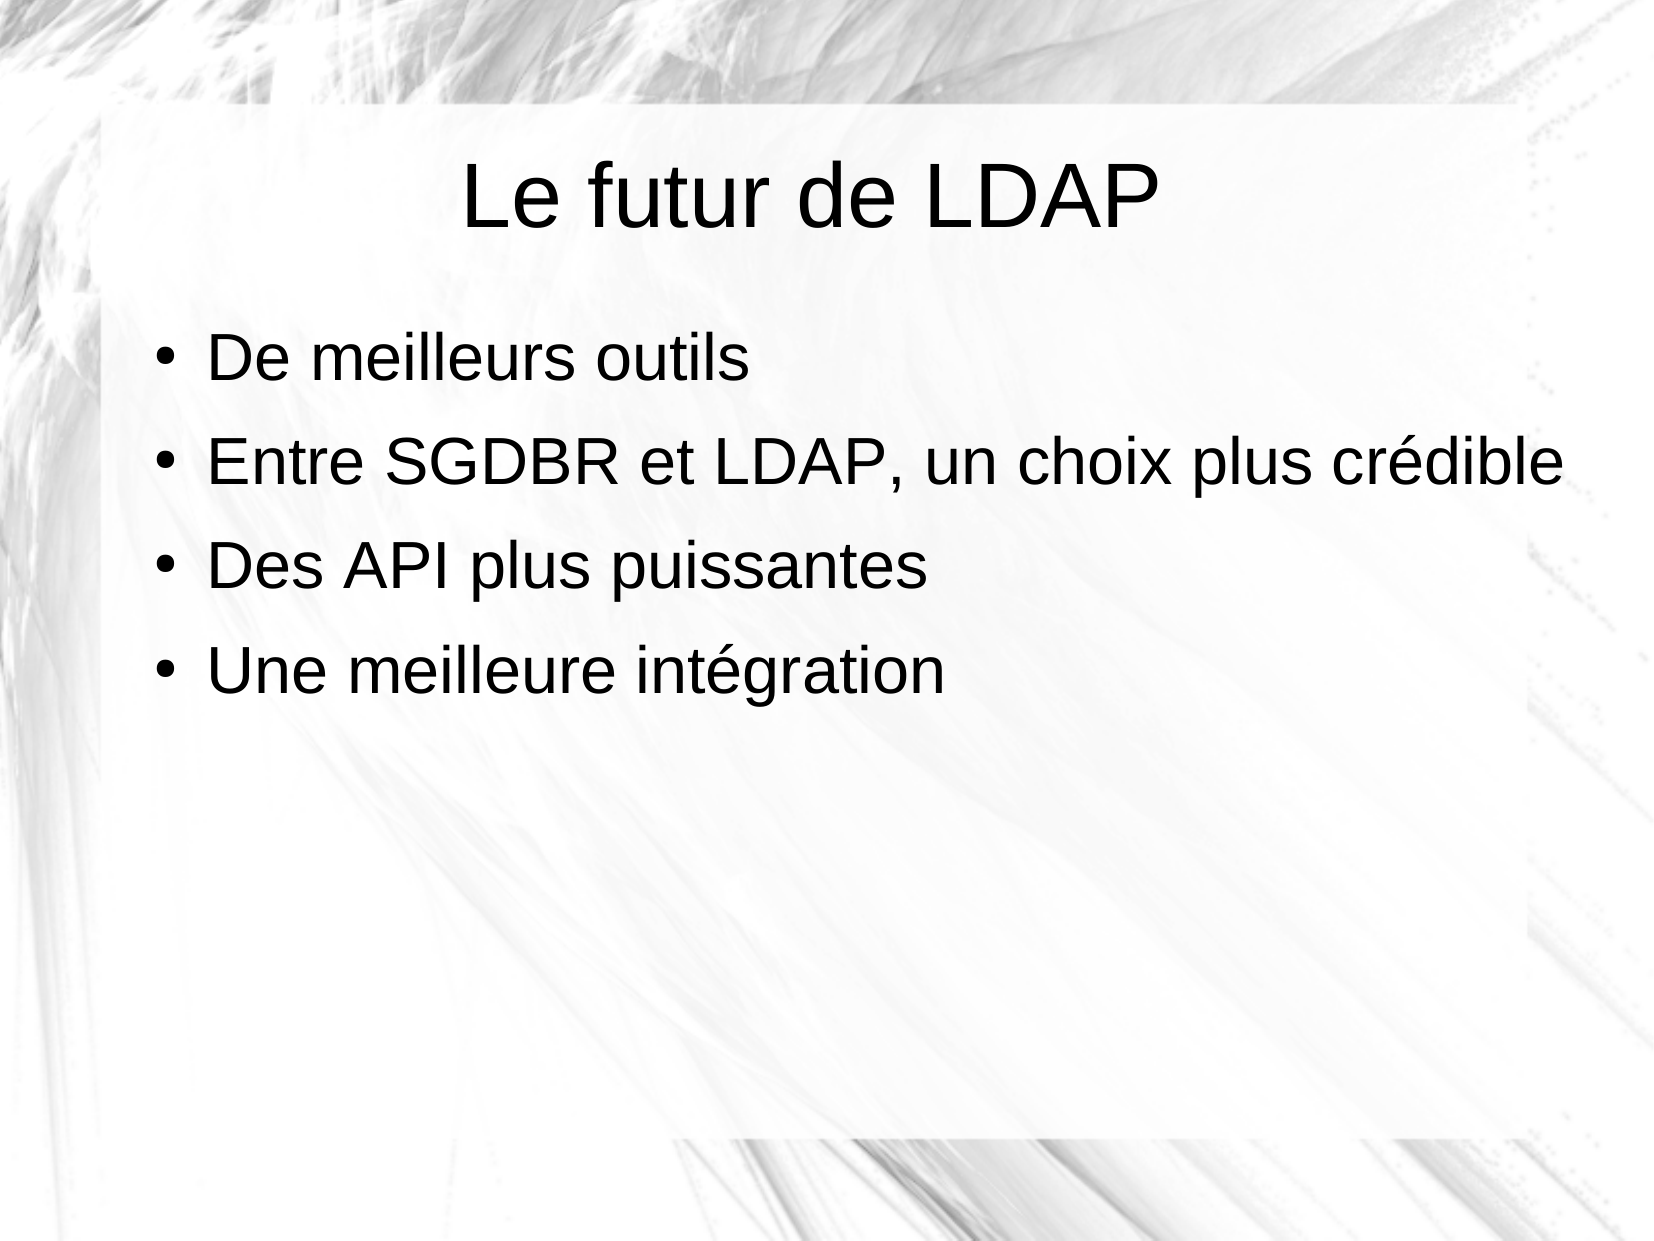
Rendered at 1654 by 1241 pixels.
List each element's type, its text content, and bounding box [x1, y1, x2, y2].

list De meilleurs outils Entre SGDBR et LDAP, un choix plus crédible Des API plus puissantes Une meilleure intégration [118, 319, 1571, 931]
picture [0, 0, 1654, 1241]
title Le futur de LDAP [118, 119, 1506, 273]
